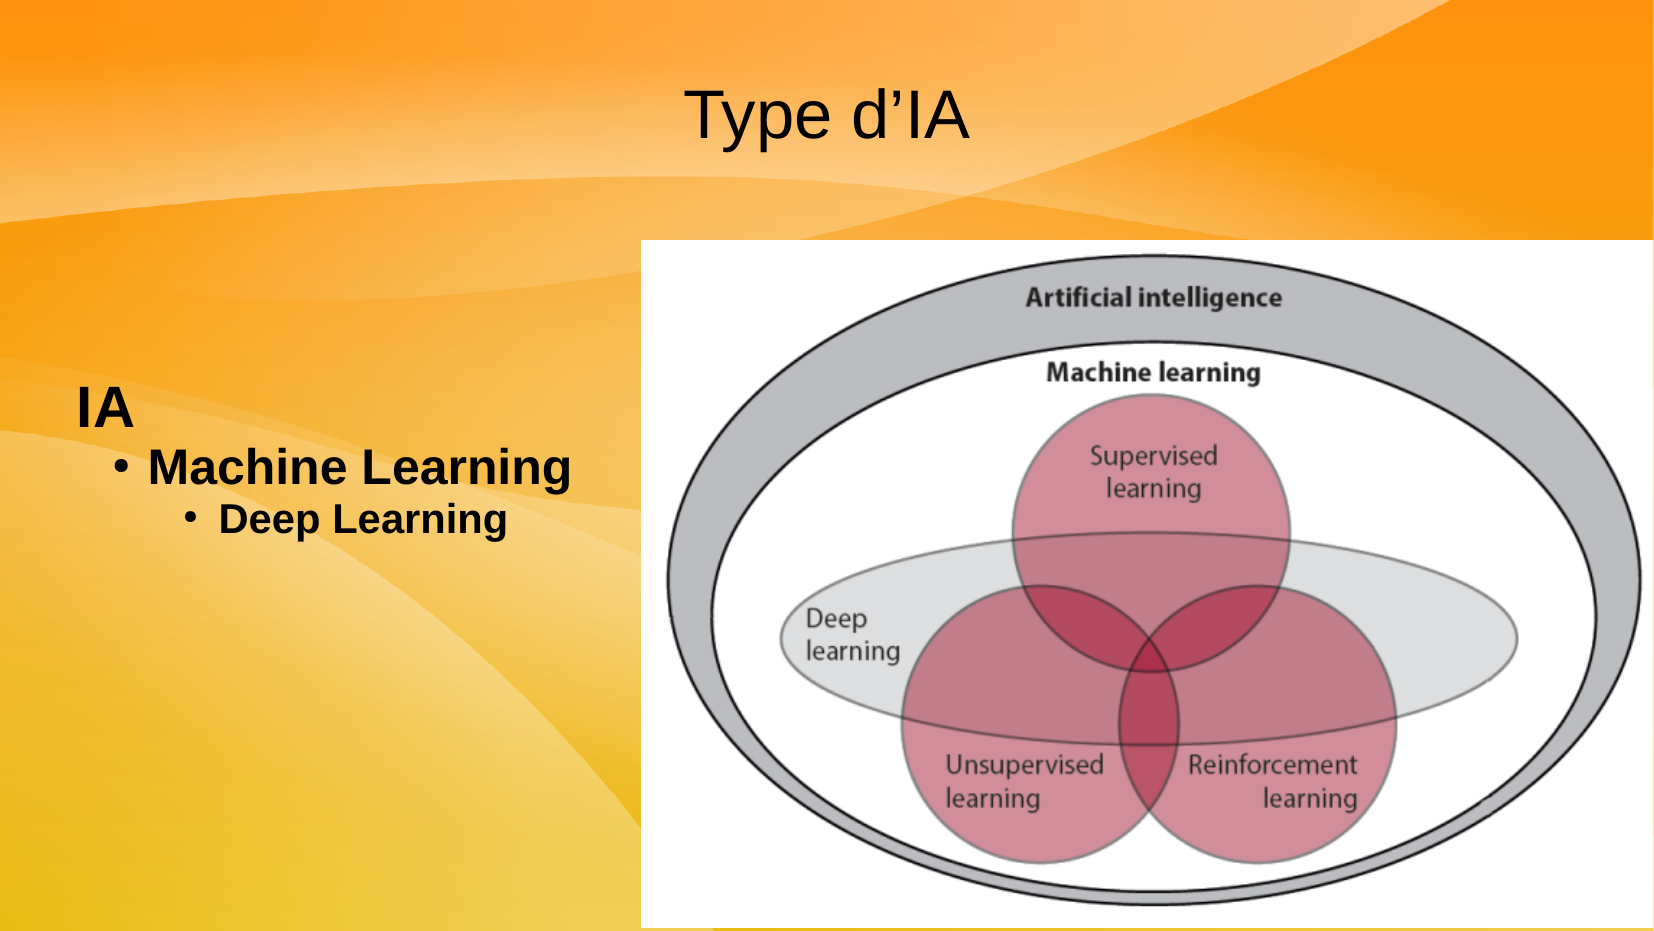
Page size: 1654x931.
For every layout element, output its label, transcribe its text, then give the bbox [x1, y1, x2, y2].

subtitle IA Machine Learning Deep Learning [76, 179, 1565, 928]
title Type d’IA [82, 37, 1571, 193]
picture [0, 0, 1654, 931]
